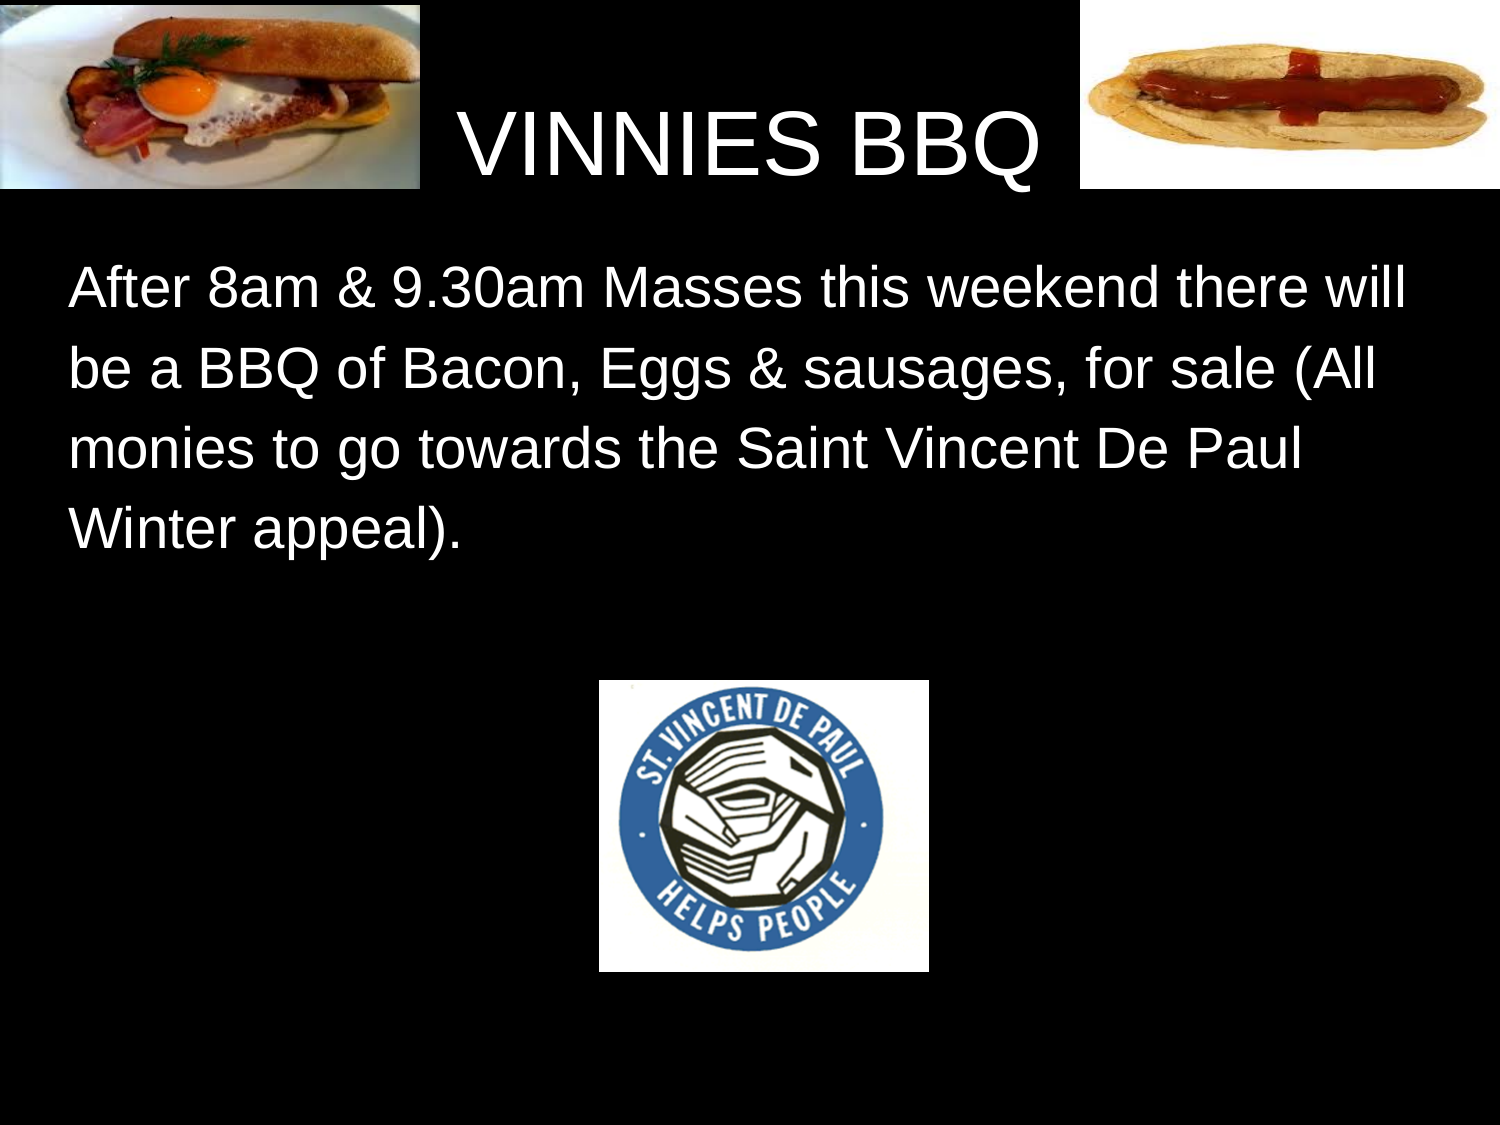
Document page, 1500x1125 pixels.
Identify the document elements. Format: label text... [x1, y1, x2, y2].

list After 8am & 9.30am Masses this weekend there will be a BBQ of Bacon, Eggs & sausages, for sale (All monies to go towards the Saint Vincent De Paul Winter appeal). [53, 231, 1474, 975]
picture [599, 680, 929, 972]
picture [0, 5, 420, 190]
title VINNIES BBQ [75, 45, 1426, 231]
picture [1080, 0, 1500, 190]
